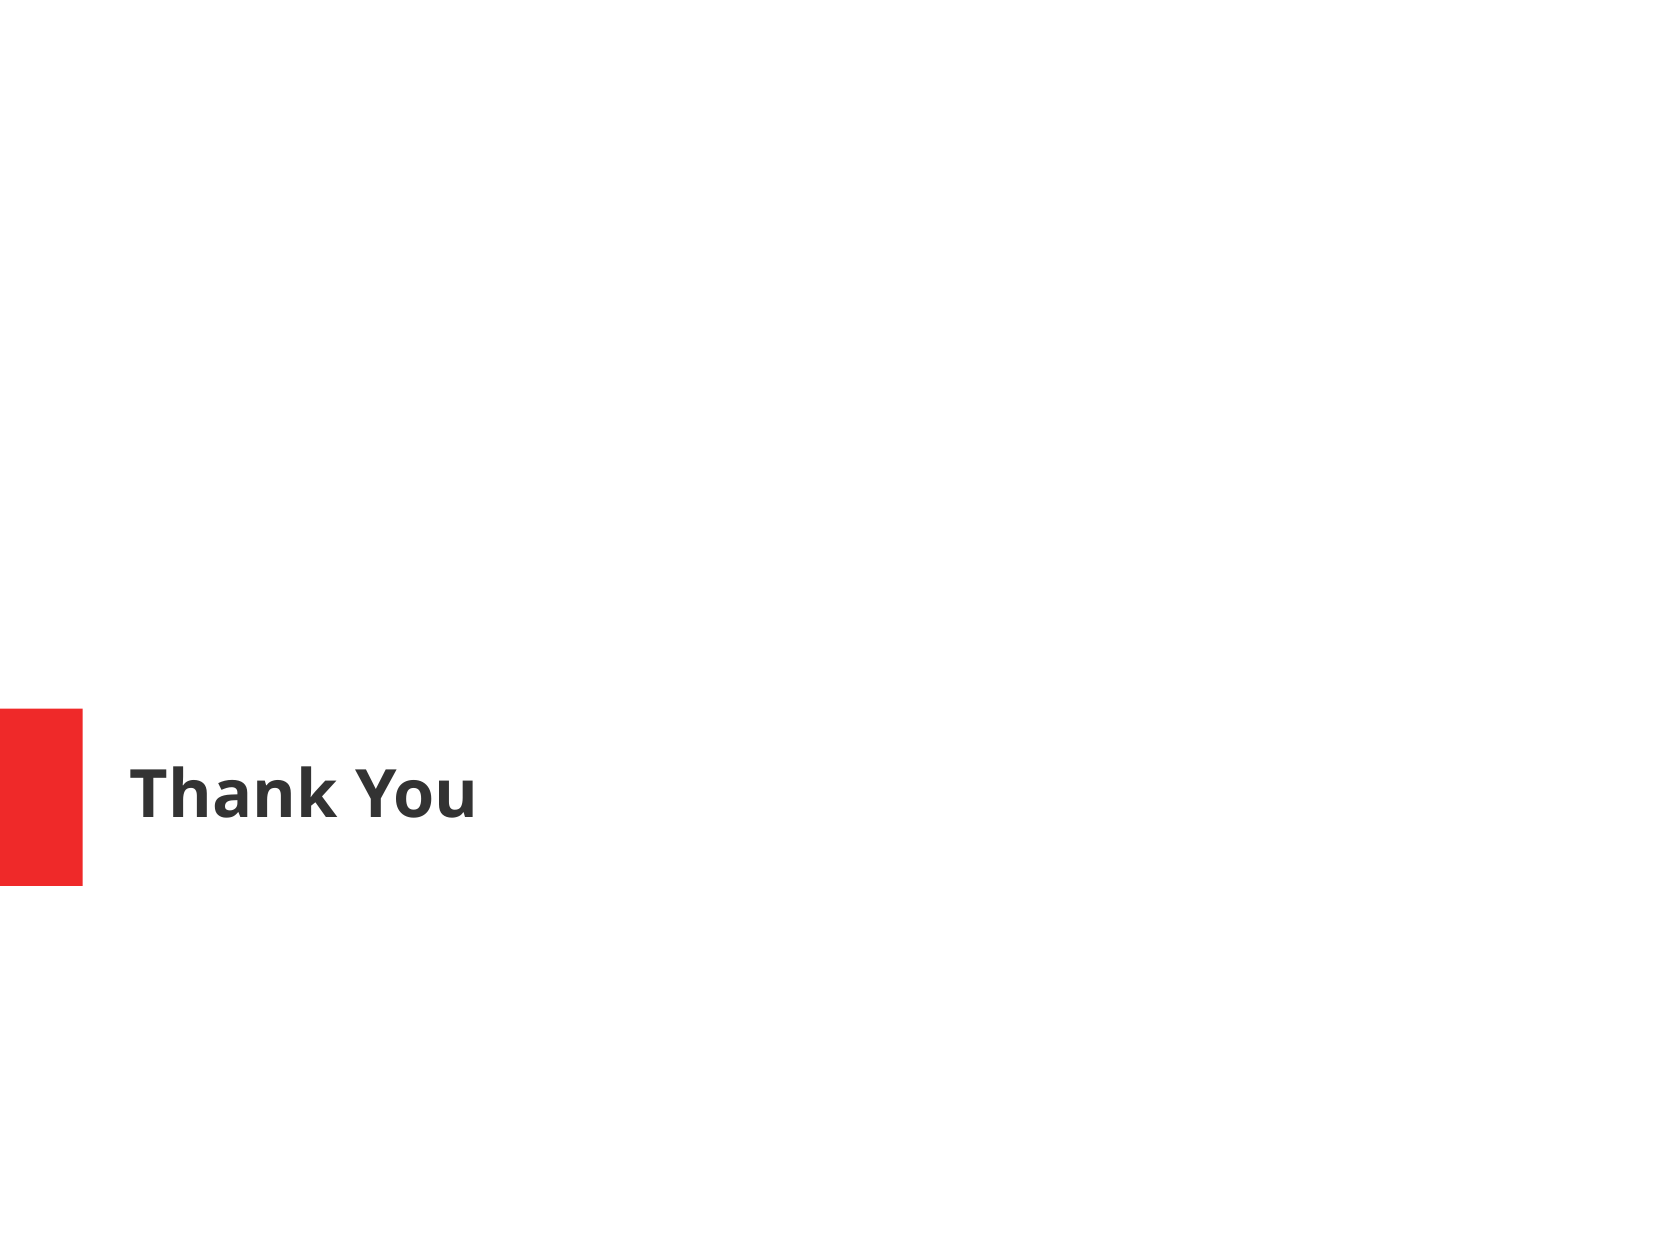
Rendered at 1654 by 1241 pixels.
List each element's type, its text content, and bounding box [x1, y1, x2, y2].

title Thank You [129, 673, 1536, 910]
